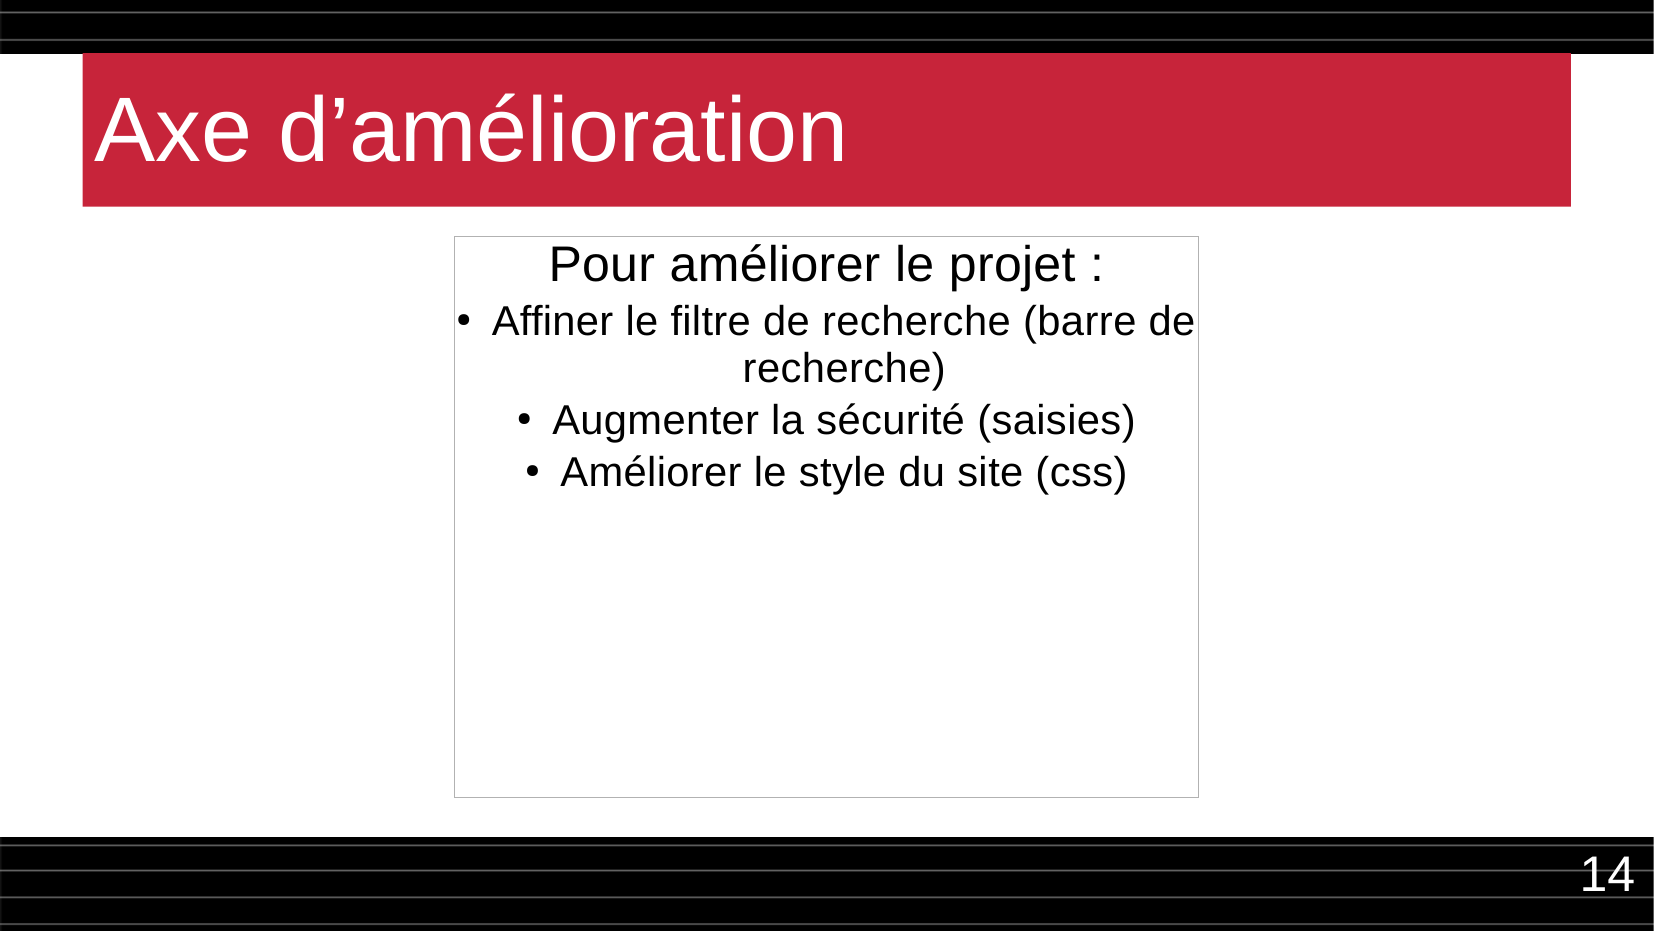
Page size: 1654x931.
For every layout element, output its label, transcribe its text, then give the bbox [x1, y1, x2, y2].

title Axe d’amélioration [82, 53, 1571, 207]
picture [0, 837, 1654, 931]
text_box 14 [1564, 838, 1654, 910]
picture [0, 0, 1654, 54]
text_box Pour améliorer le projet : Affiner le filtre de recherche (barre de recherche) Augmenter la sécurité (saisies) Améliorer le style du site (css) [454, 236, 1199, 798]
